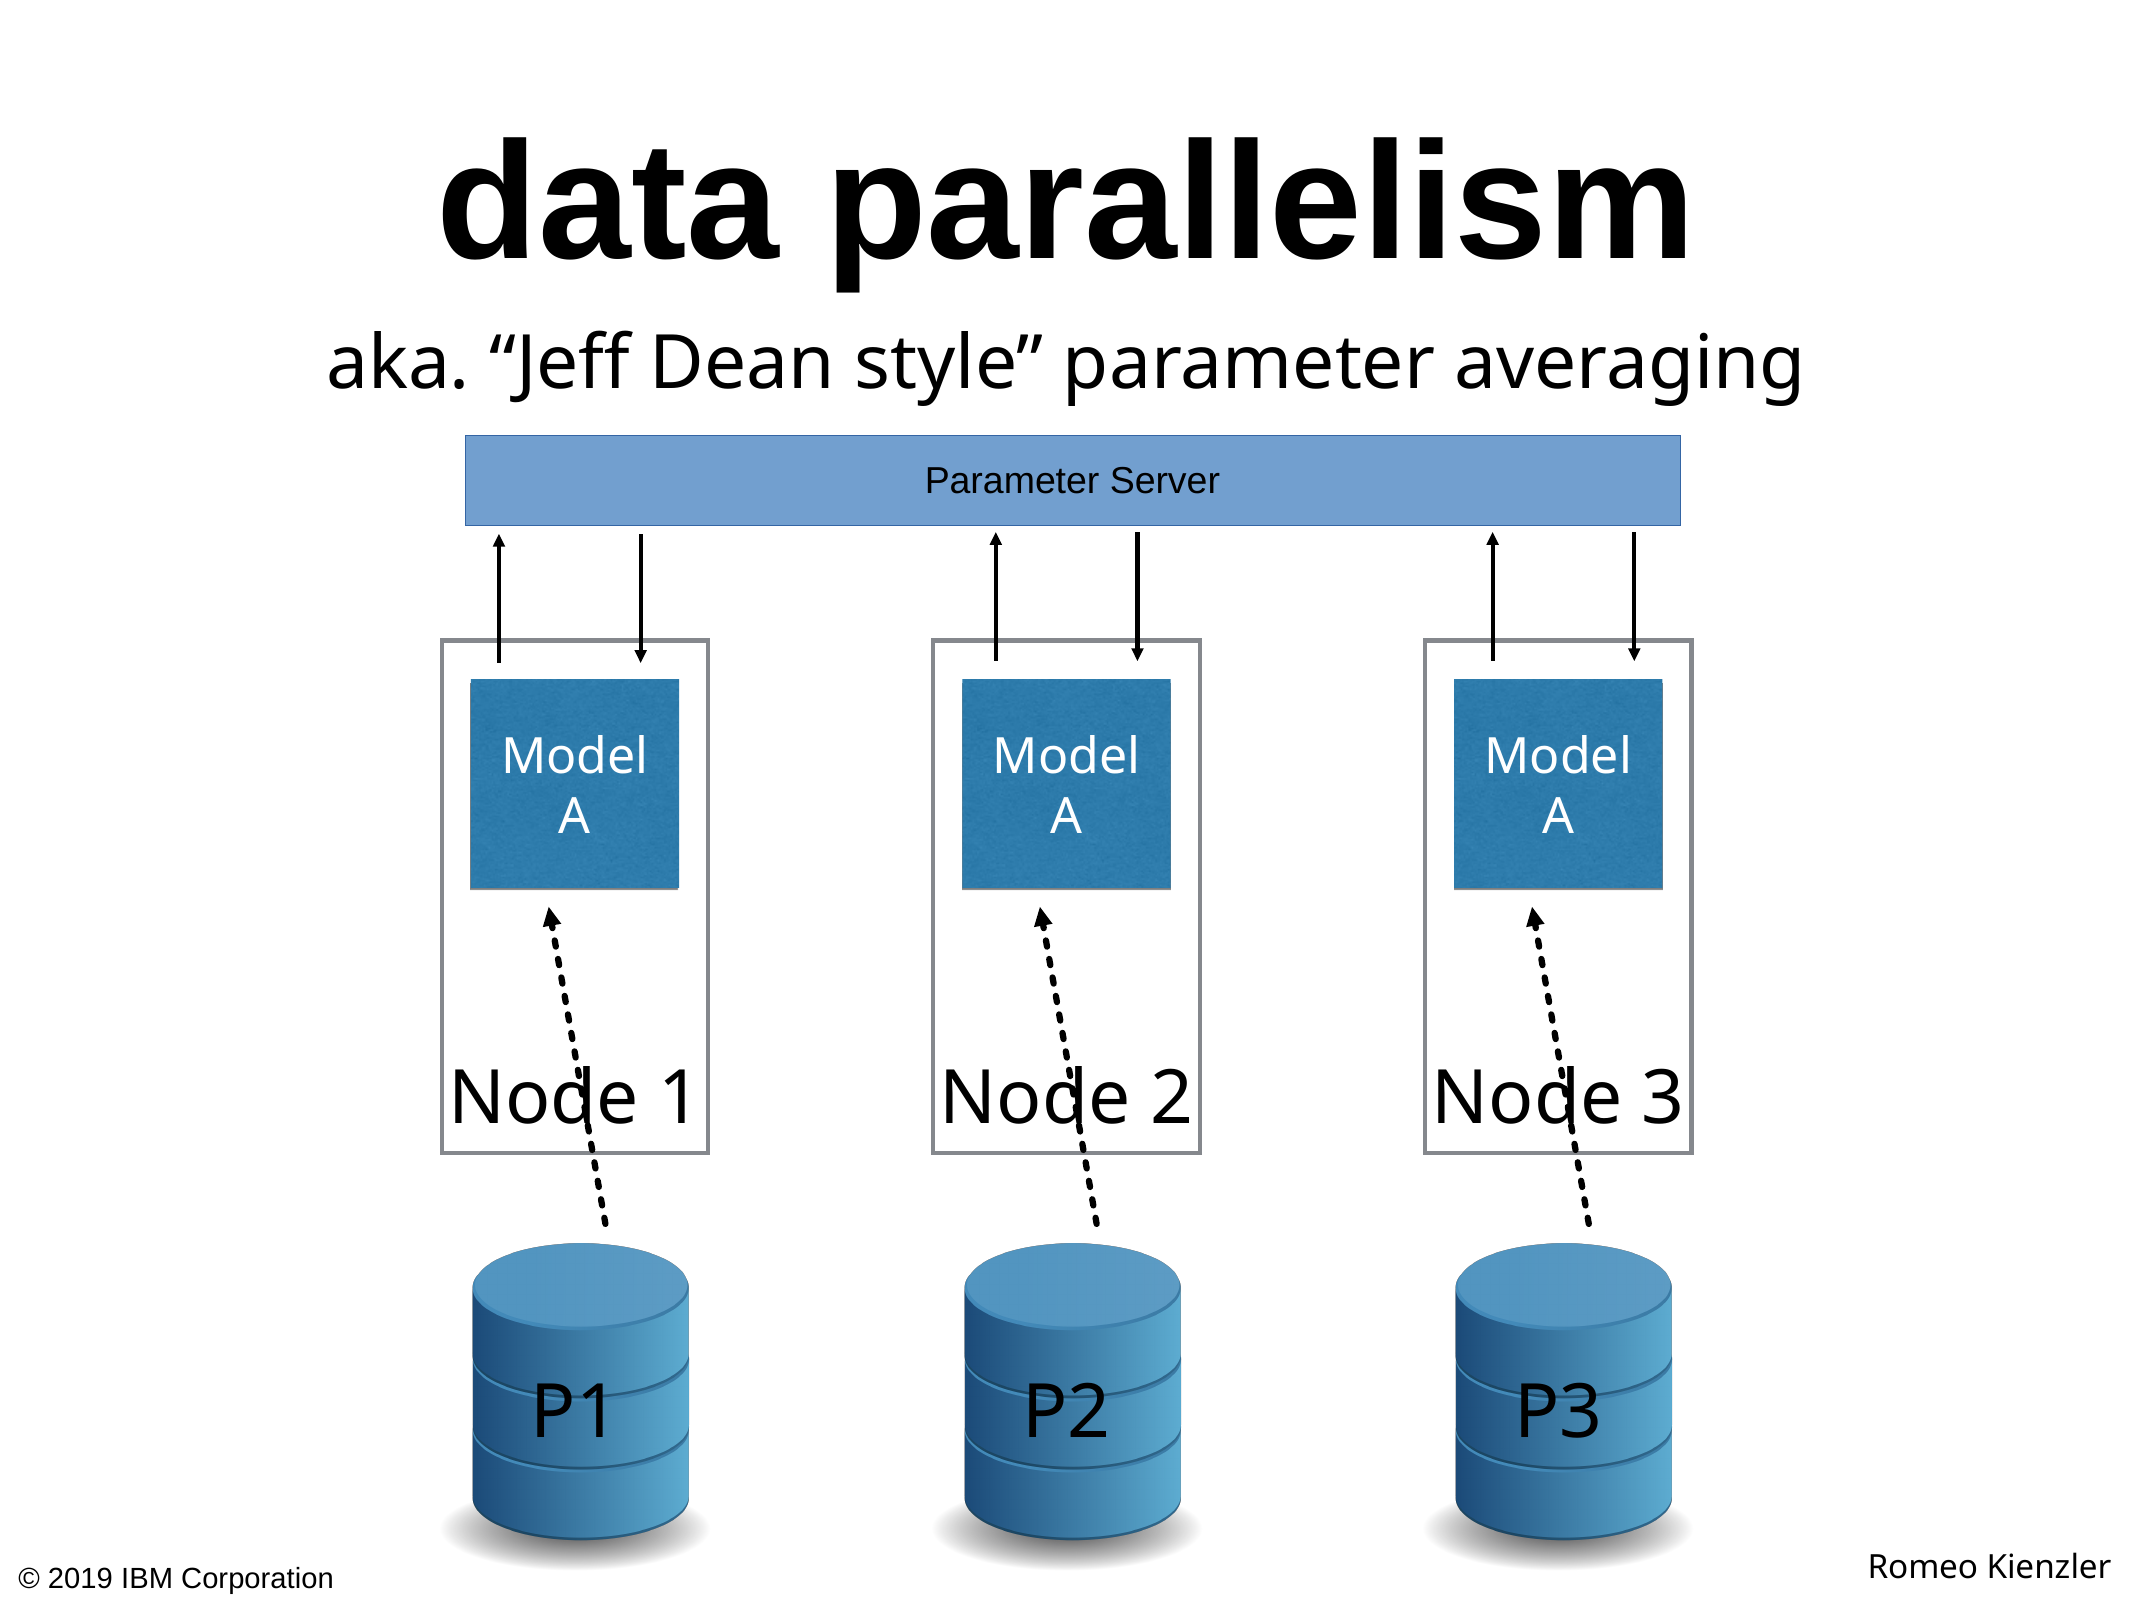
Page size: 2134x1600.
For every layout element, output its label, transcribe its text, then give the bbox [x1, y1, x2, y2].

text_box Model A [470, 679, 680, 888]
text_box P1 [522, 1353, 628, 1461]
text_box data parallelism [428, 83, 1705, 301]
text_box Node 1 [439, 1040, 711, 1148]
text_box P2 [1013, 1353, 1120, 1461]
text_box Model A [962, 679, 1171, 888]
picture [439, 1243, 711, 1571]
picture [931, 1243, 1203, 1571]
text_box Model A [1454, 679, 1663, 888]
text_box P3 [1505, 1353, 1612, 1461]
text_box Node 3 [1423, 1040, 1694, 1148]
text_box Node 2 [931, 1040, 1202, 1148]
text_box aka. “Jeff Dean style” parameter averaging [317, 304, 1816, 412]
picture [1422, 1243, 1694, 1571]
text_box Parameter Server [465, 435, 1681, 526]
